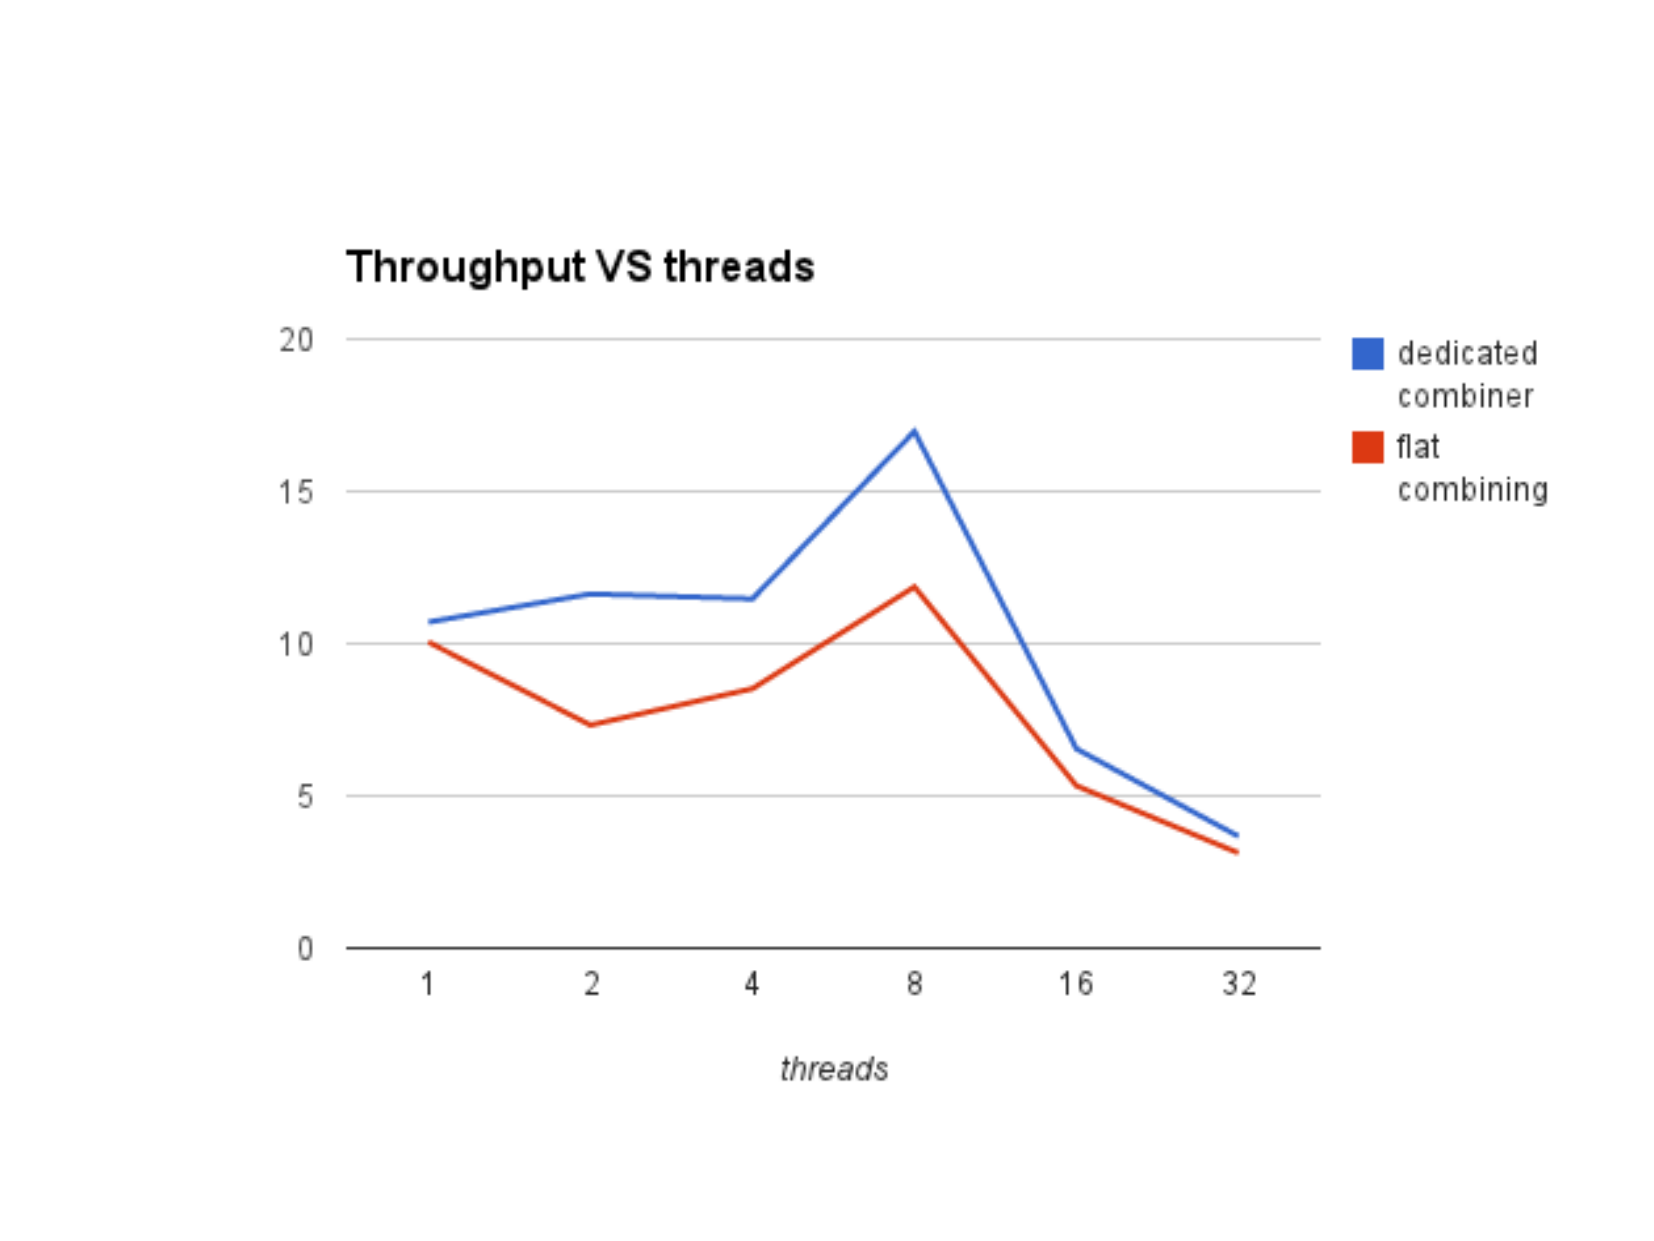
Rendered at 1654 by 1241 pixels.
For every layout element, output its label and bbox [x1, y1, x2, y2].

picture [45, 149, 1621, 1141]
